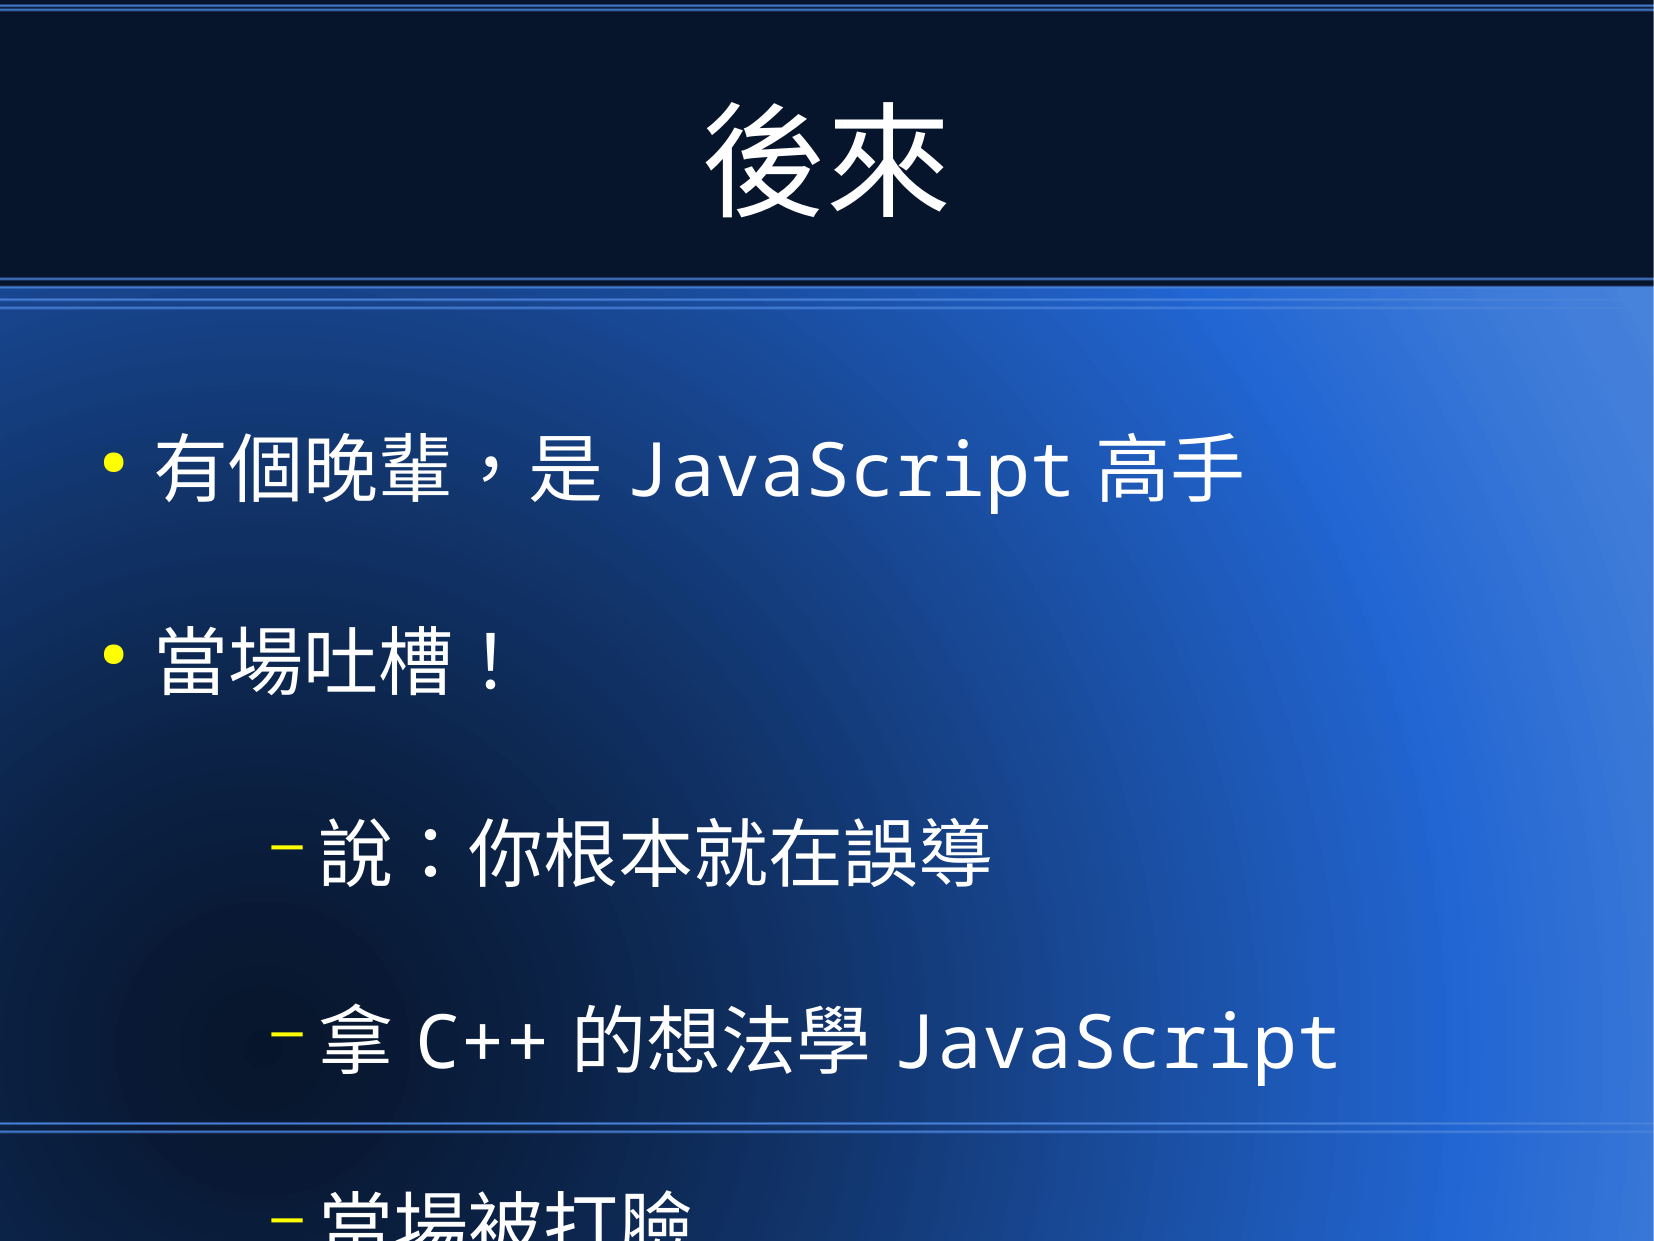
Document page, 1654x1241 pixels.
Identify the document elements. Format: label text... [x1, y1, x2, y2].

title 後來 [82, 49, 1571, 257]
list 有個晚輩，是JavaScript高手 當場吐槽！ 說：你根本就在誤導 拿C++的想法學JavaScript 當場被打臉 [82, 355, 1571, 1241]
picture [0, 0, 1654, 1241]
